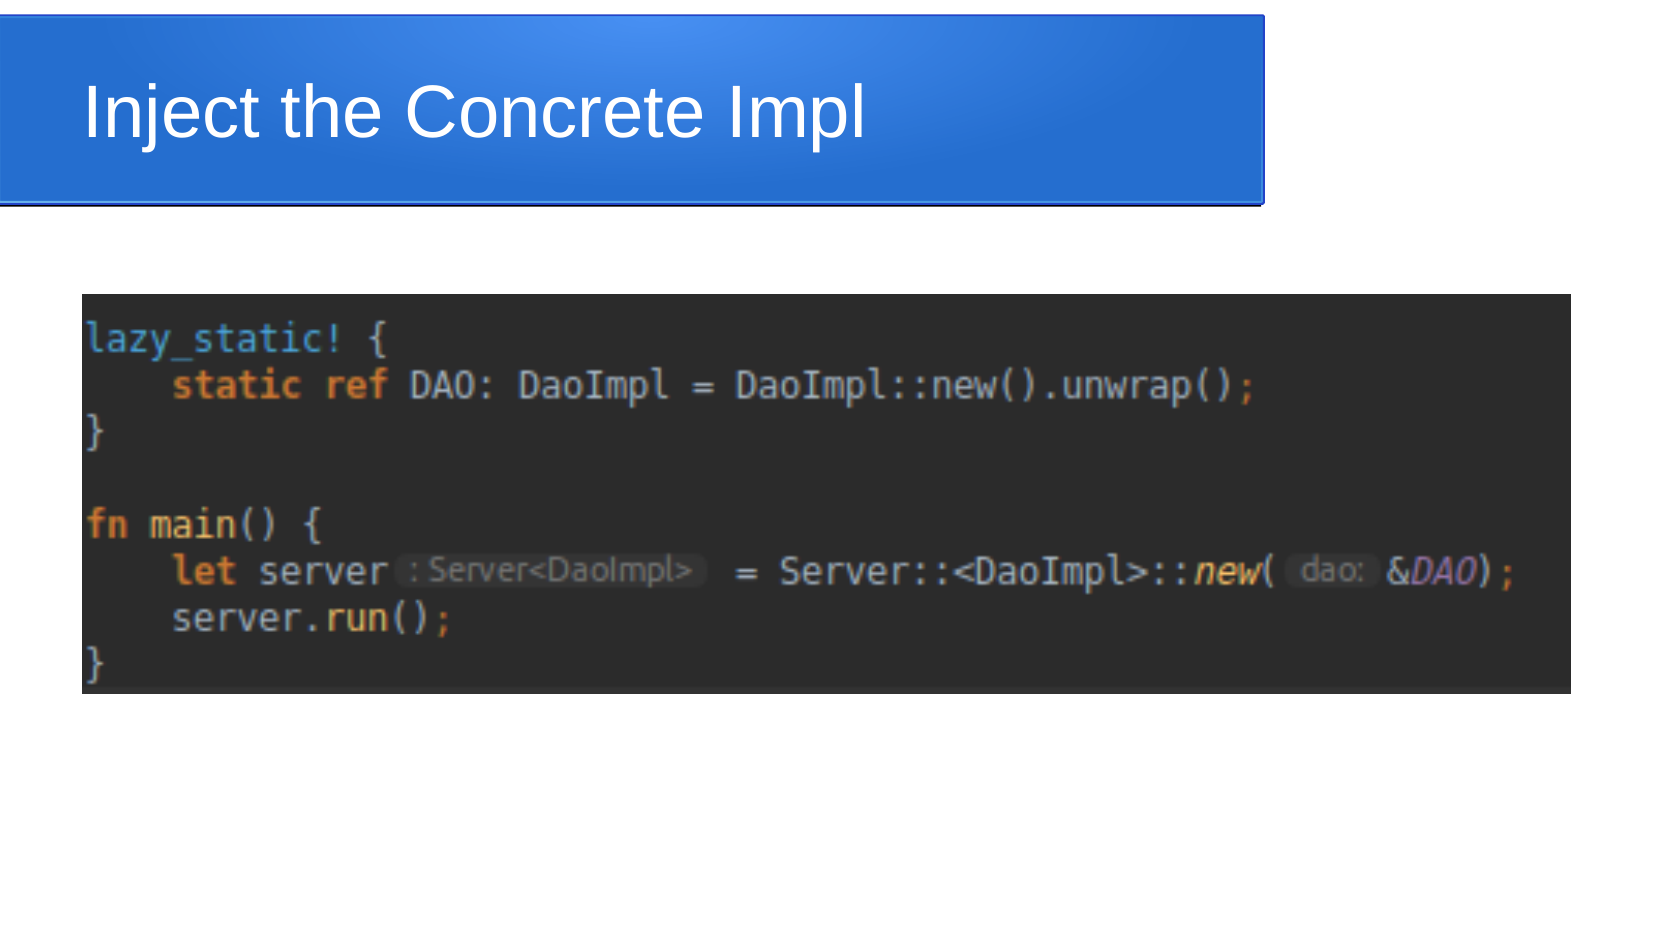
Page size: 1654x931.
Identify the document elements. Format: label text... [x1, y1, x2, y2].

title Inject the Concrete Impl [82, 35, 1235, 189]
picture [82, 294, 1571, 695]
